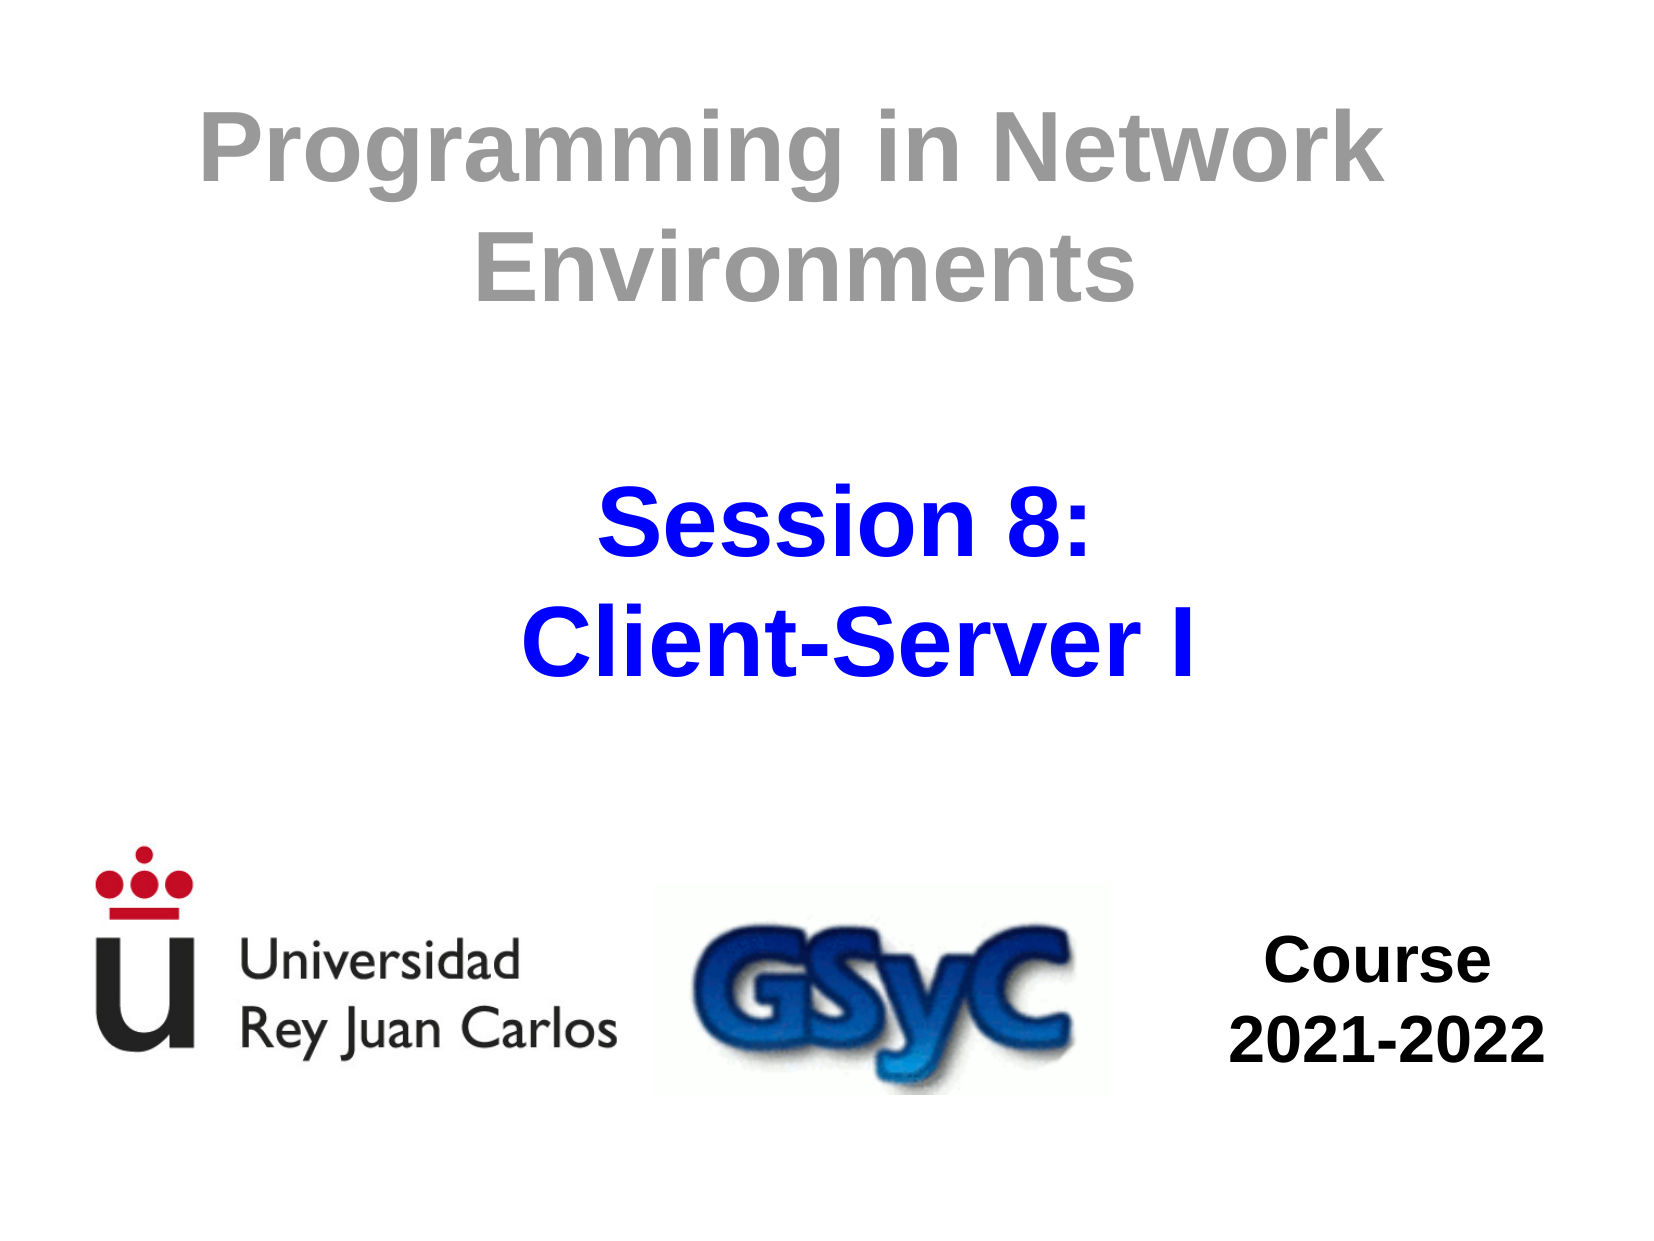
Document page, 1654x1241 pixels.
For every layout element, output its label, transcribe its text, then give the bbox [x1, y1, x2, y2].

title Session 8: Client-Server I [144, 408, 1576, 744]
picture [653, 885, 1111, 1096]
title Programming in Network Environments [120, 75, 1491, 327]
picture [61, 825, 646, 1081]
title Course 2021-2022 [1185, 915, 1591, 1066]
